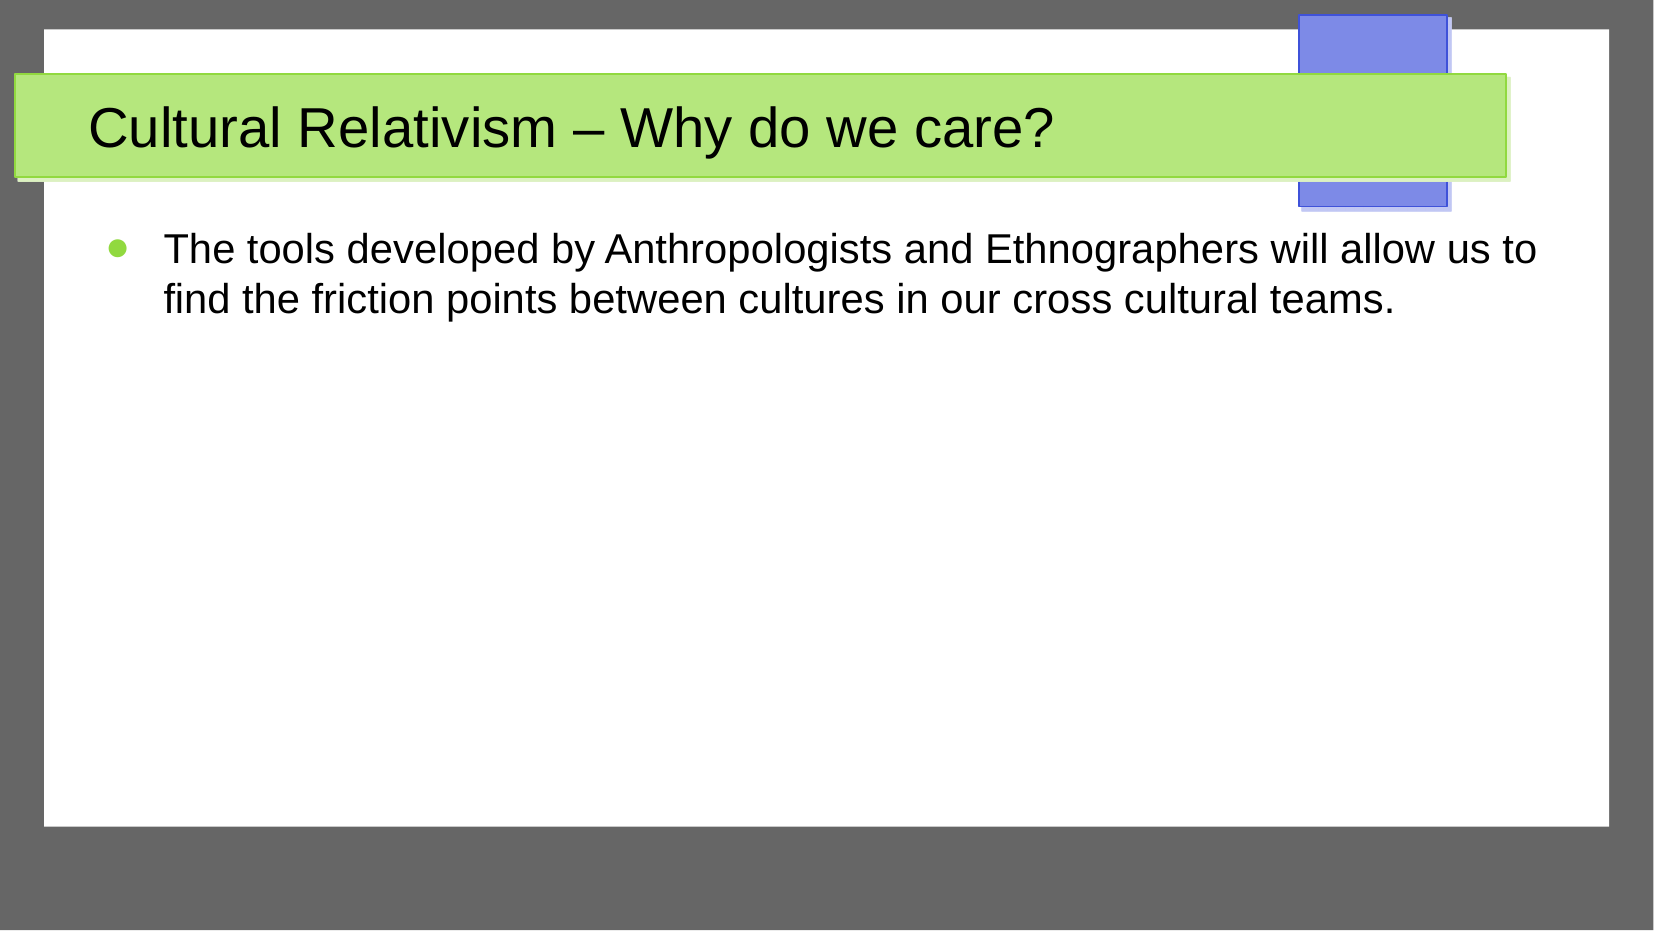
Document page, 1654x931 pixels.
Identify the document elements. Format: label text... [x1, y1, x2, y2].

text_box Cultural Relativism – Why do we care? [88, 73, 1506, 178]
text_box The tools developed by Anthropologists and Ethnographers will allow us to find the friction points between cultures in our cross cultural teams. [88, 221, 1565, 812]
